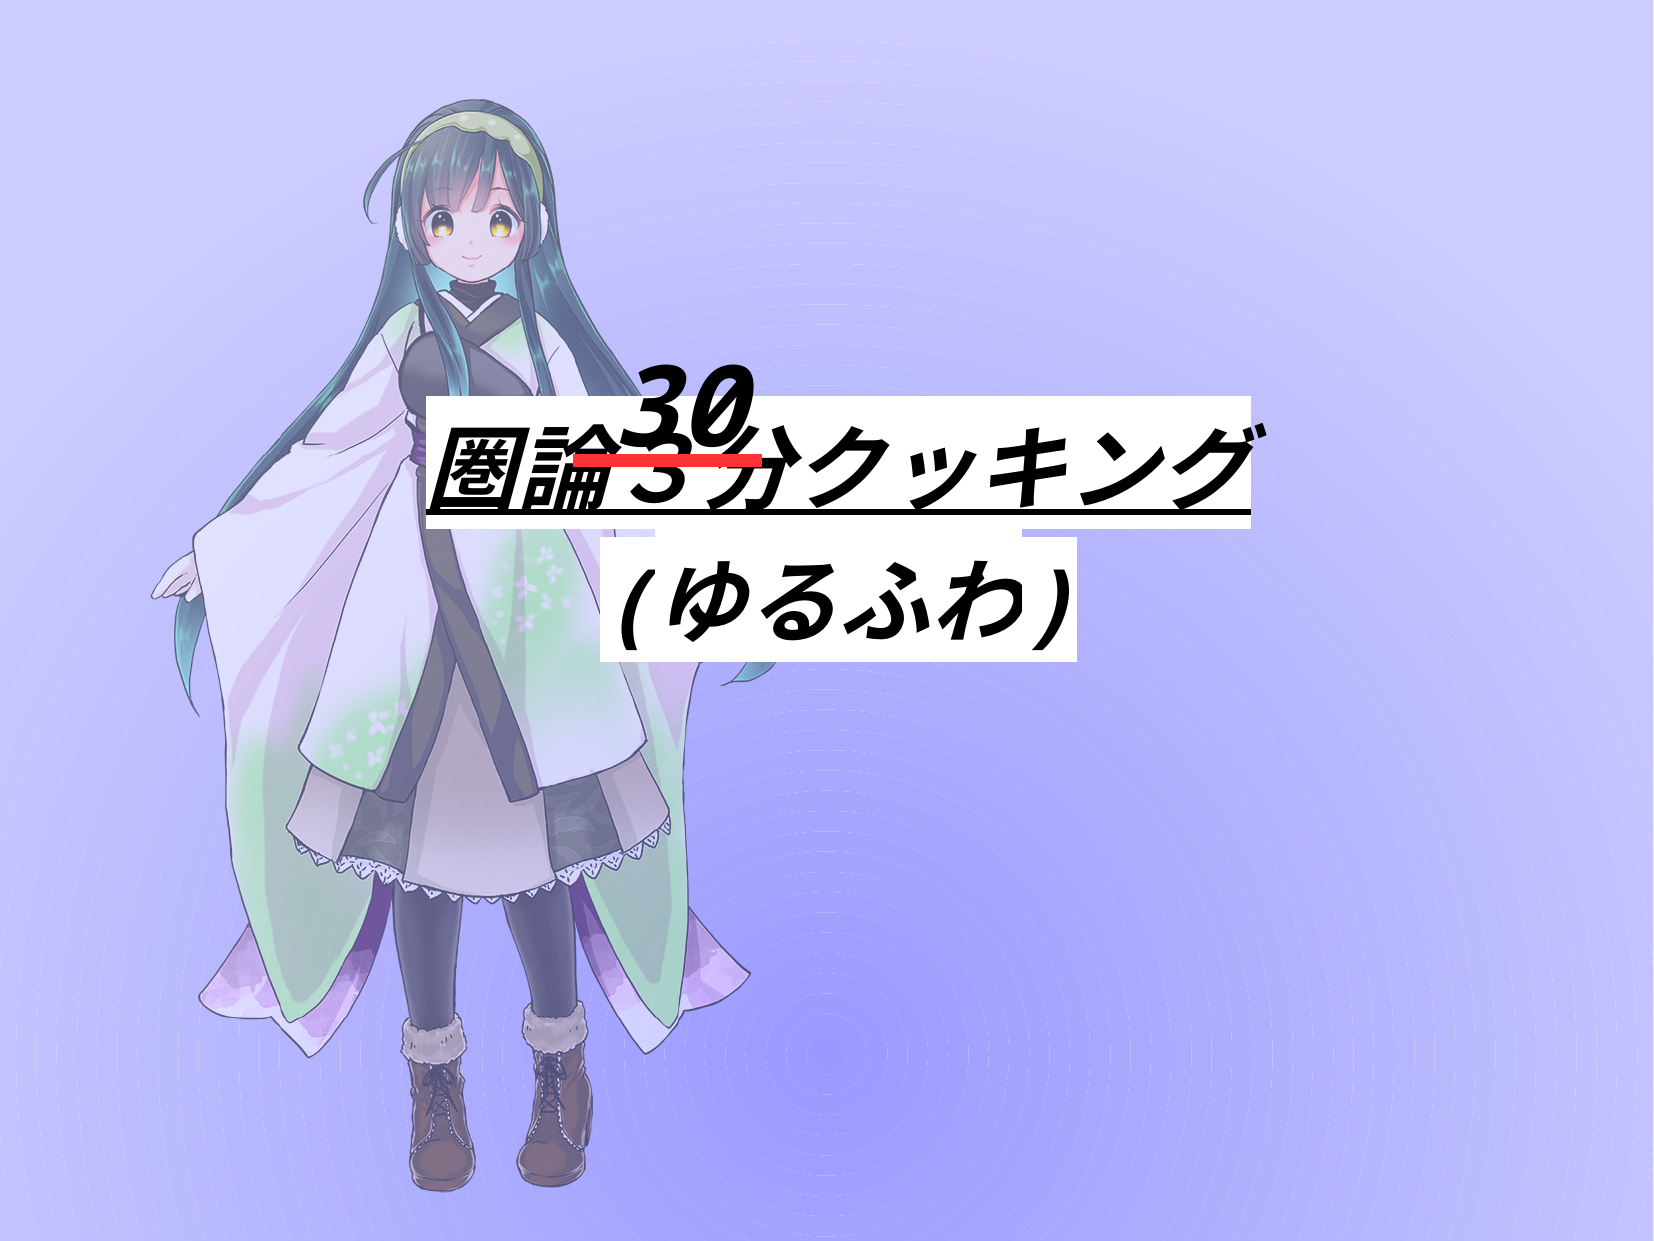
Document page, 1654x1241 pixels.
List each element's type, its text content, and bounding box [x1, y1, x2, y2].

text_box 30 [596, 318, 869, 468]
picture [82, 80, 878, 1205]
title 圏論３分クッキング (ゆるふわ) [94, 419, 1583, 638]
